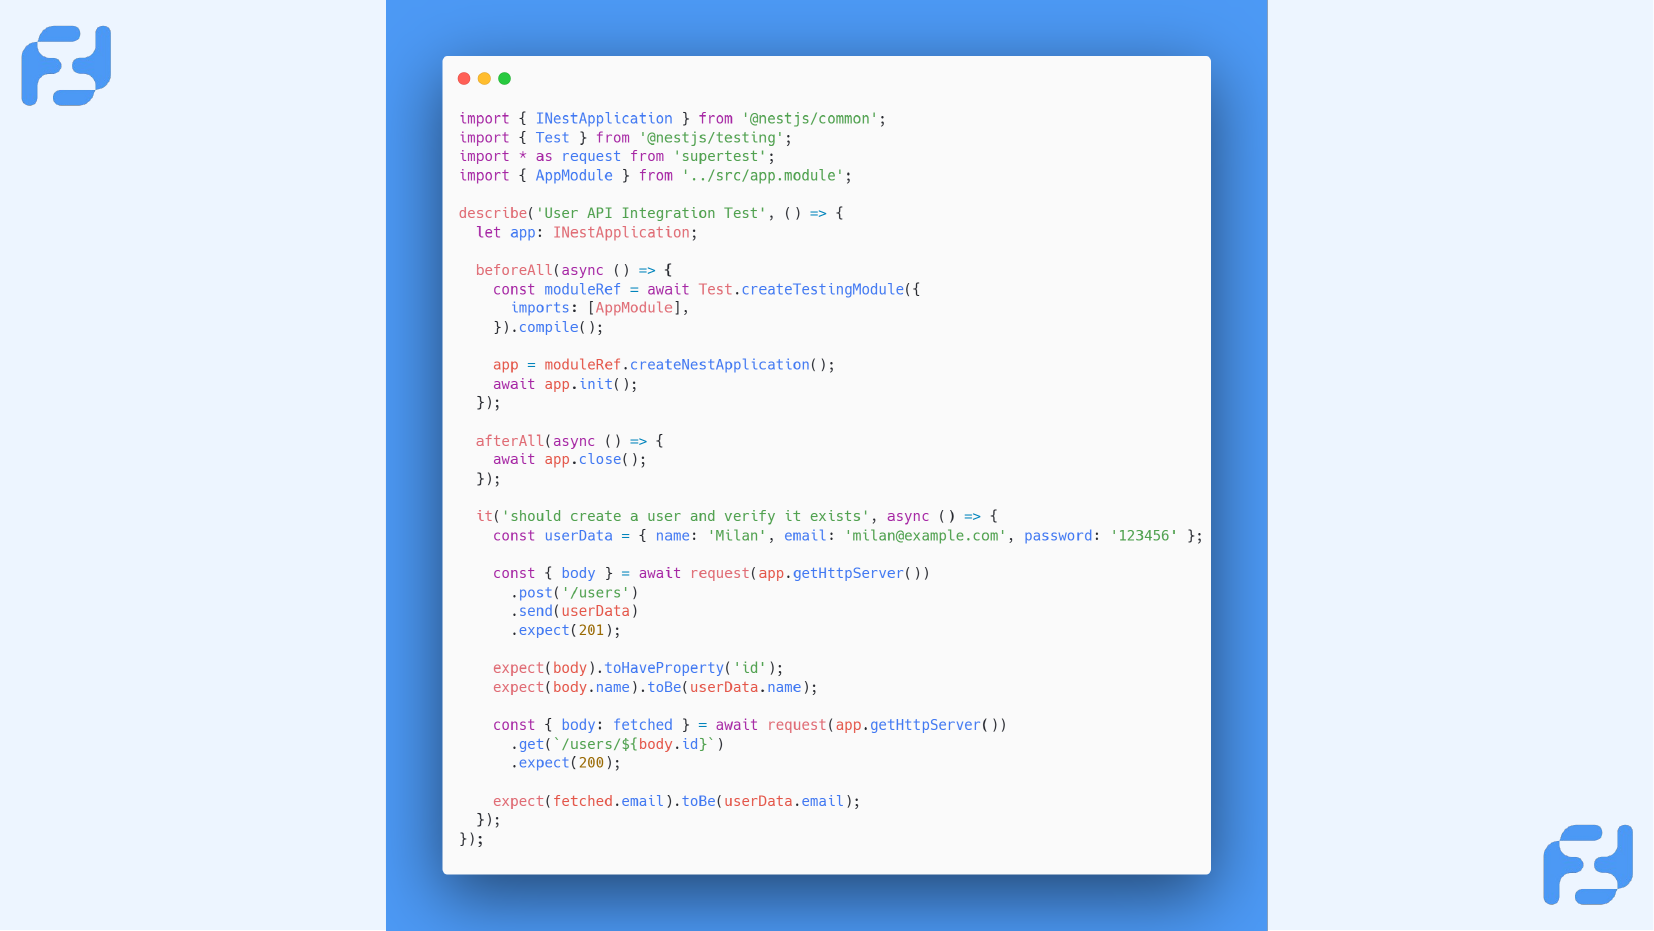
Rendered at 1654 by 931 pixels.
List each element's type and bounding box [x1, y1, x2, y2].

picture [1522, 798, 1654, 931]
picture [385, 0, 1268, 931]
picture [0, 0, 132, 132]
